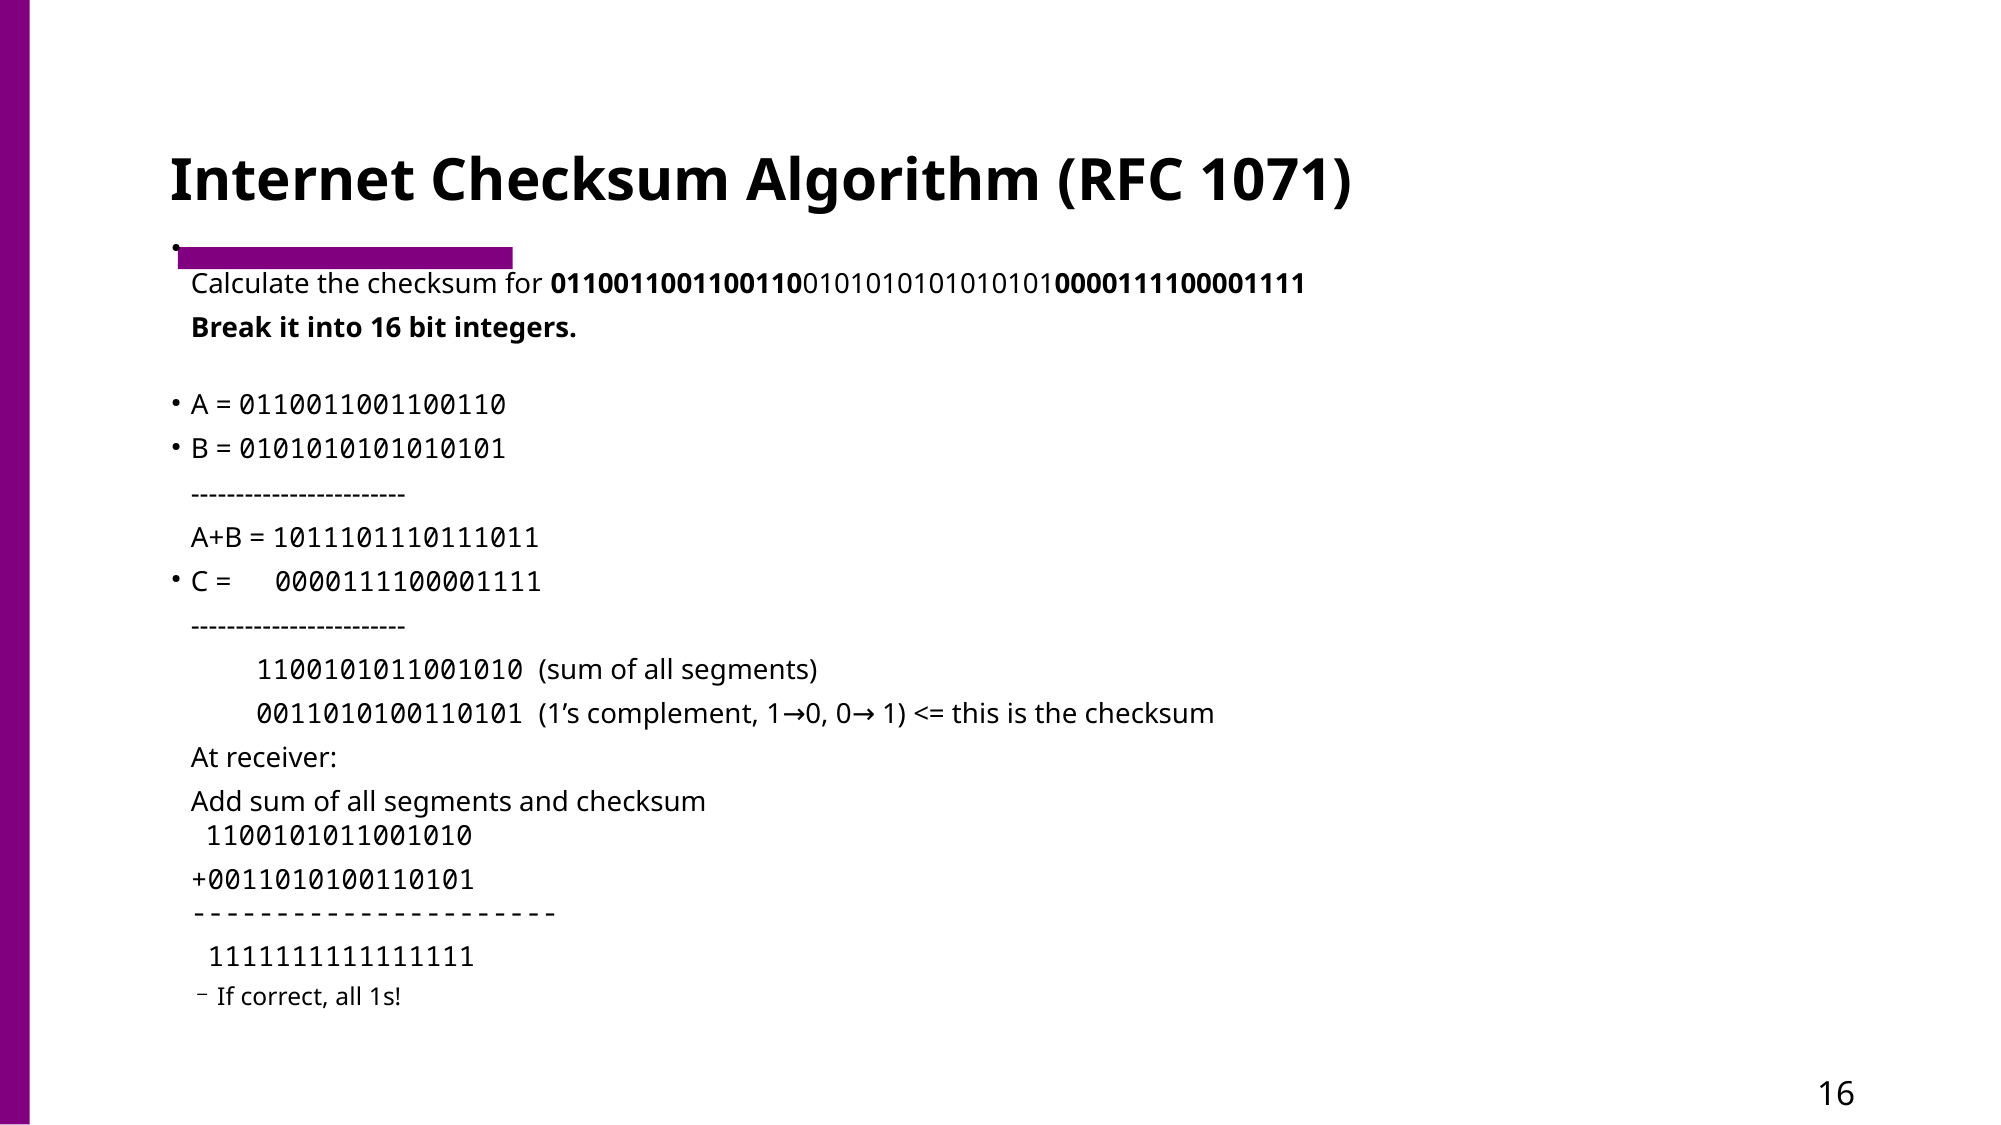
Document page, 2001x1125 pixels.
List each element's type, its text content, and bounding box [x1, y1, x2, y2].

title Internet Checksum Algorithm (RFC 1071) [120, 0, 1932, 220]
list Calculate the checksum for 011001100110011001010101010101010000111100001111 Break it into 16 bit integers. A = 0110011001100110 B = 0101010101010101 ------------------------ A+B = 1011101110111011 C = 0000111100001111 ------------------------ 1100101011001010 (sum of all segments) 0011010100110101 (1’s complement, 1→0, 0→ 1) <= this is the checksum At receiver: Add sum of all segments and checksum 1100101011001010 +0011010100110101 ---------------------- 1111111111111111 If correct, all 1s! [149, 184, 1959, 1024]
